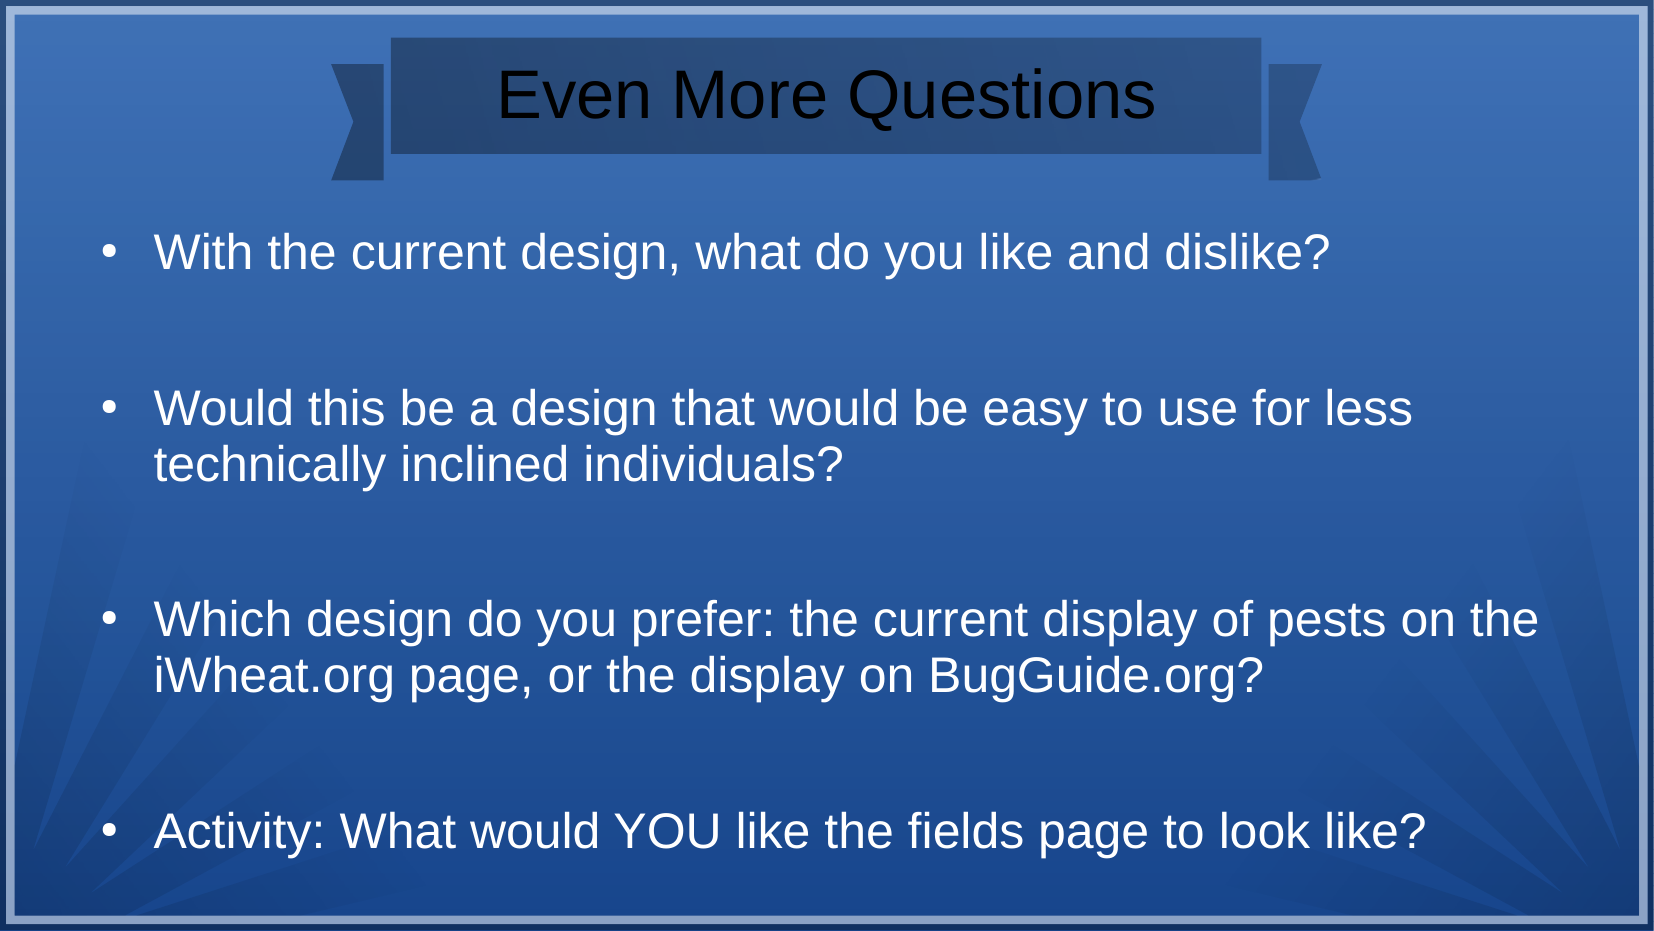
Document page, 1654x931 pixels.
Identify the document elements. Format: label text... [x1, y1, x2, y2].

title Even More Questions [389, 35, 1264, 154]
list With the current design, what do you like and dislike? Would this be a design that would be easy to use for less technically inclined individuals? Which design do you prefer: the current display of pests on the iWheat.org page, or the display on BugGuide.org? Activity: What would YOU like the fields page to look like? [82, 224, 1571, 931]
